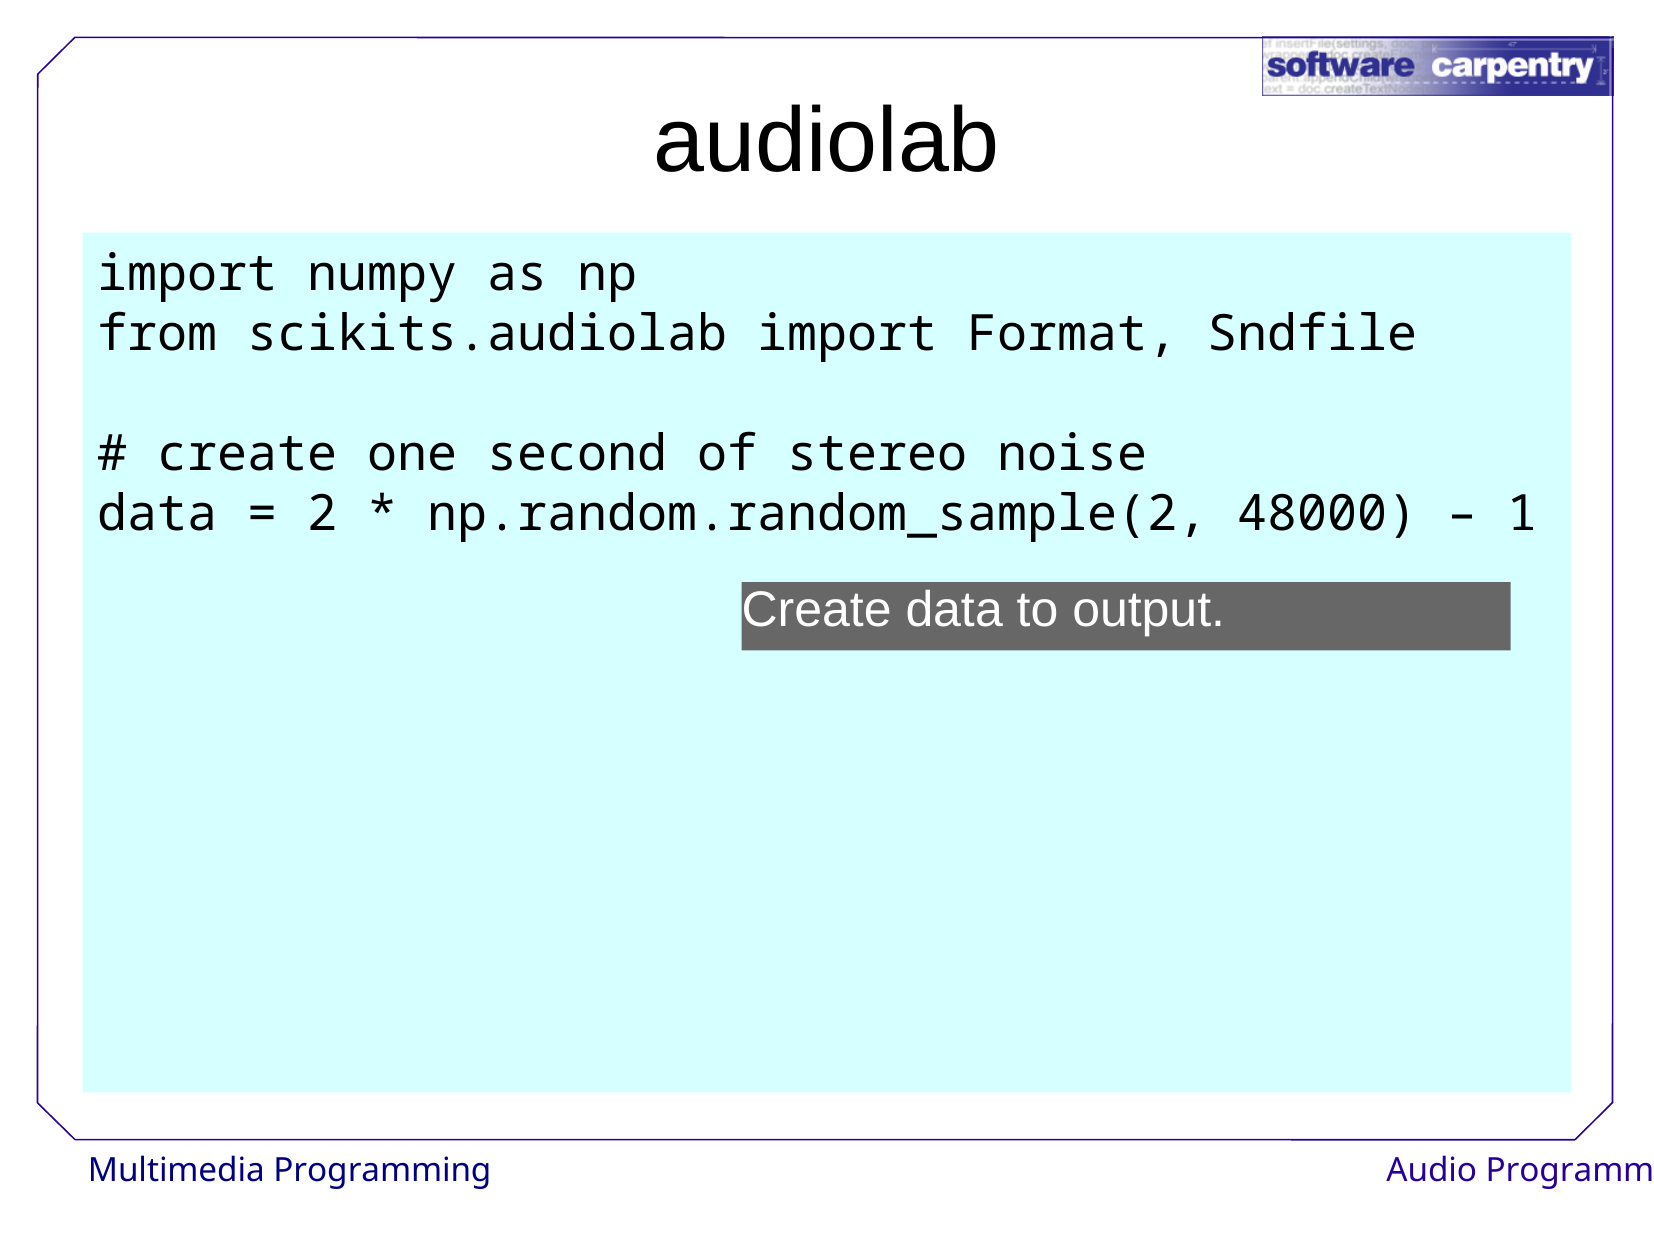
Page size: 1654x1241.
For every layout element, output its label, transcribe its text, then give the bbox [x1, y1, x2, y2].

text_box import numpy as np from scikits.audiolab import Format, Sndfile # create one second of stereo noise data = 2 * np.random.random_sample(2, 48000) – 1 [82, 232, 1572, 1093]
picture [1262, 36, 1614, 96]
text_box audiolab [82, 82, 1572, 205]
text_box Create data to output. [741, 582, 1511, 651]
